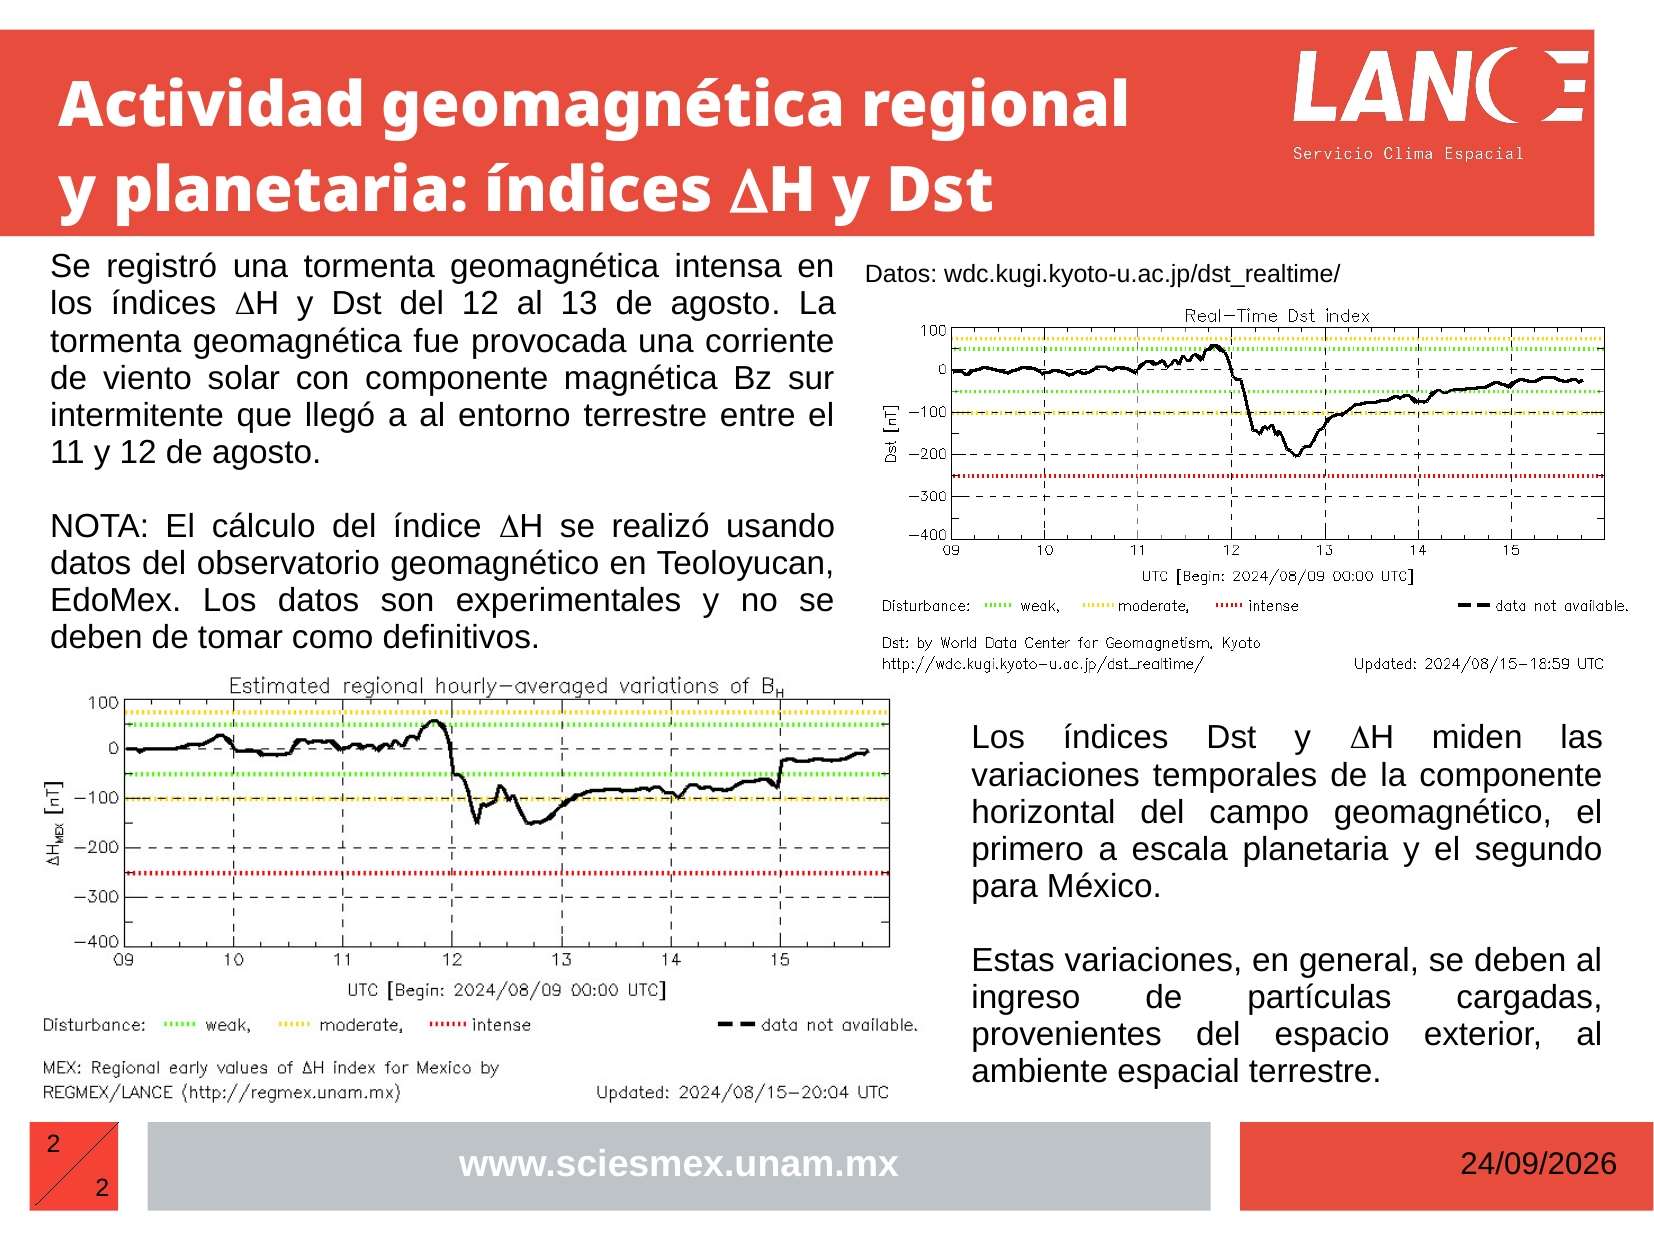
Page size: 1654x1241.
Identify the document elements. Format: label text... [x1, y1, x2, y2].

text_box Los índices Dst y DH miden las variaciones temporales de la componente horizontal del campo geomagnético, el primero a escala planetaria y el segundo para México. Estas variaciones, en general, se deben al ingreso de partículas cargadas, provenientes del espacio exterior, al ambiente espacial terrestre. [956, 711, 1619, 1097]
text_box Se registró una tormenta geomagnética intensa en los índices DH y Dst del 12 al 13 de agosto. La tormenta geomagnética fue provocada una corriente de viento solar con componente magnética Bz sur intermitente que llegó a al entorno terrestre entre el 11 y 12 de agosto. NOTA: El cálculo del índice DH se realizó usando datos del observatorio geomagnético en Teoloyucan, EdoMex. Los datos son experimentales y no se deben de tomar como definitivos. [35, 240, 851, 768]
text_box 2 [35, 1151, 125, 1209]
text_box 15/08/2024 [1424, 1122, 1654, 1205]
picture [34, 289, 1642, 1105]
title Actividad geomagnética regional y planetaria: índices DH y Dst [59, 59, 1312, 207]
picture [1293, 47, 1589, 162]
text_box <número> [31, 1122, 176, 1170]
text_box Datos: wdc.kugi.kyoto-u.ac.jp/dst_realtime/ [851, 252, 1371, 296]
text_box www.sciesmex.unam.mx [153, 1122, 1205, 1205]
